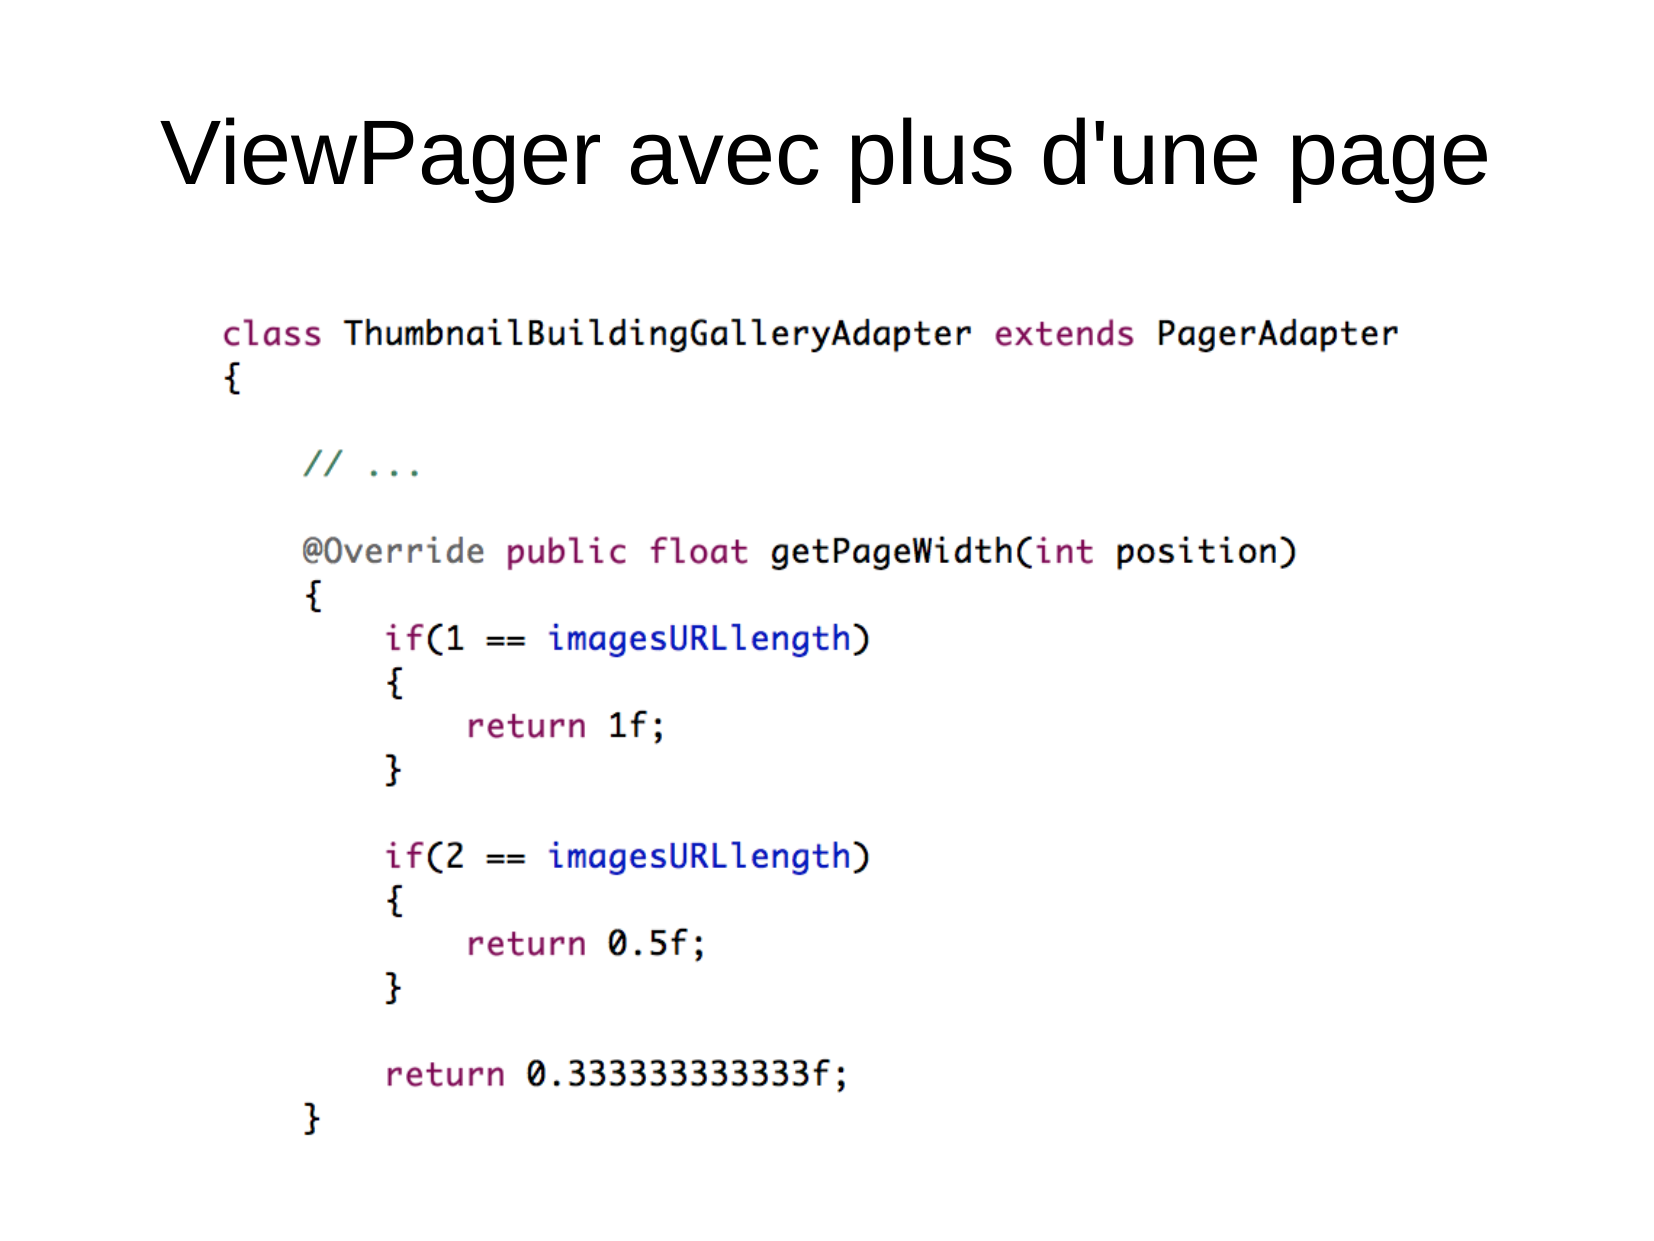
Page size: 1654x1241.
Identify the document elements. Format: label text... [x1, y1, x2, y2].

picture [196, 290, 1424, 1170]
title ViewPager avec plus d'une page [82, 49, 1571, 257]
